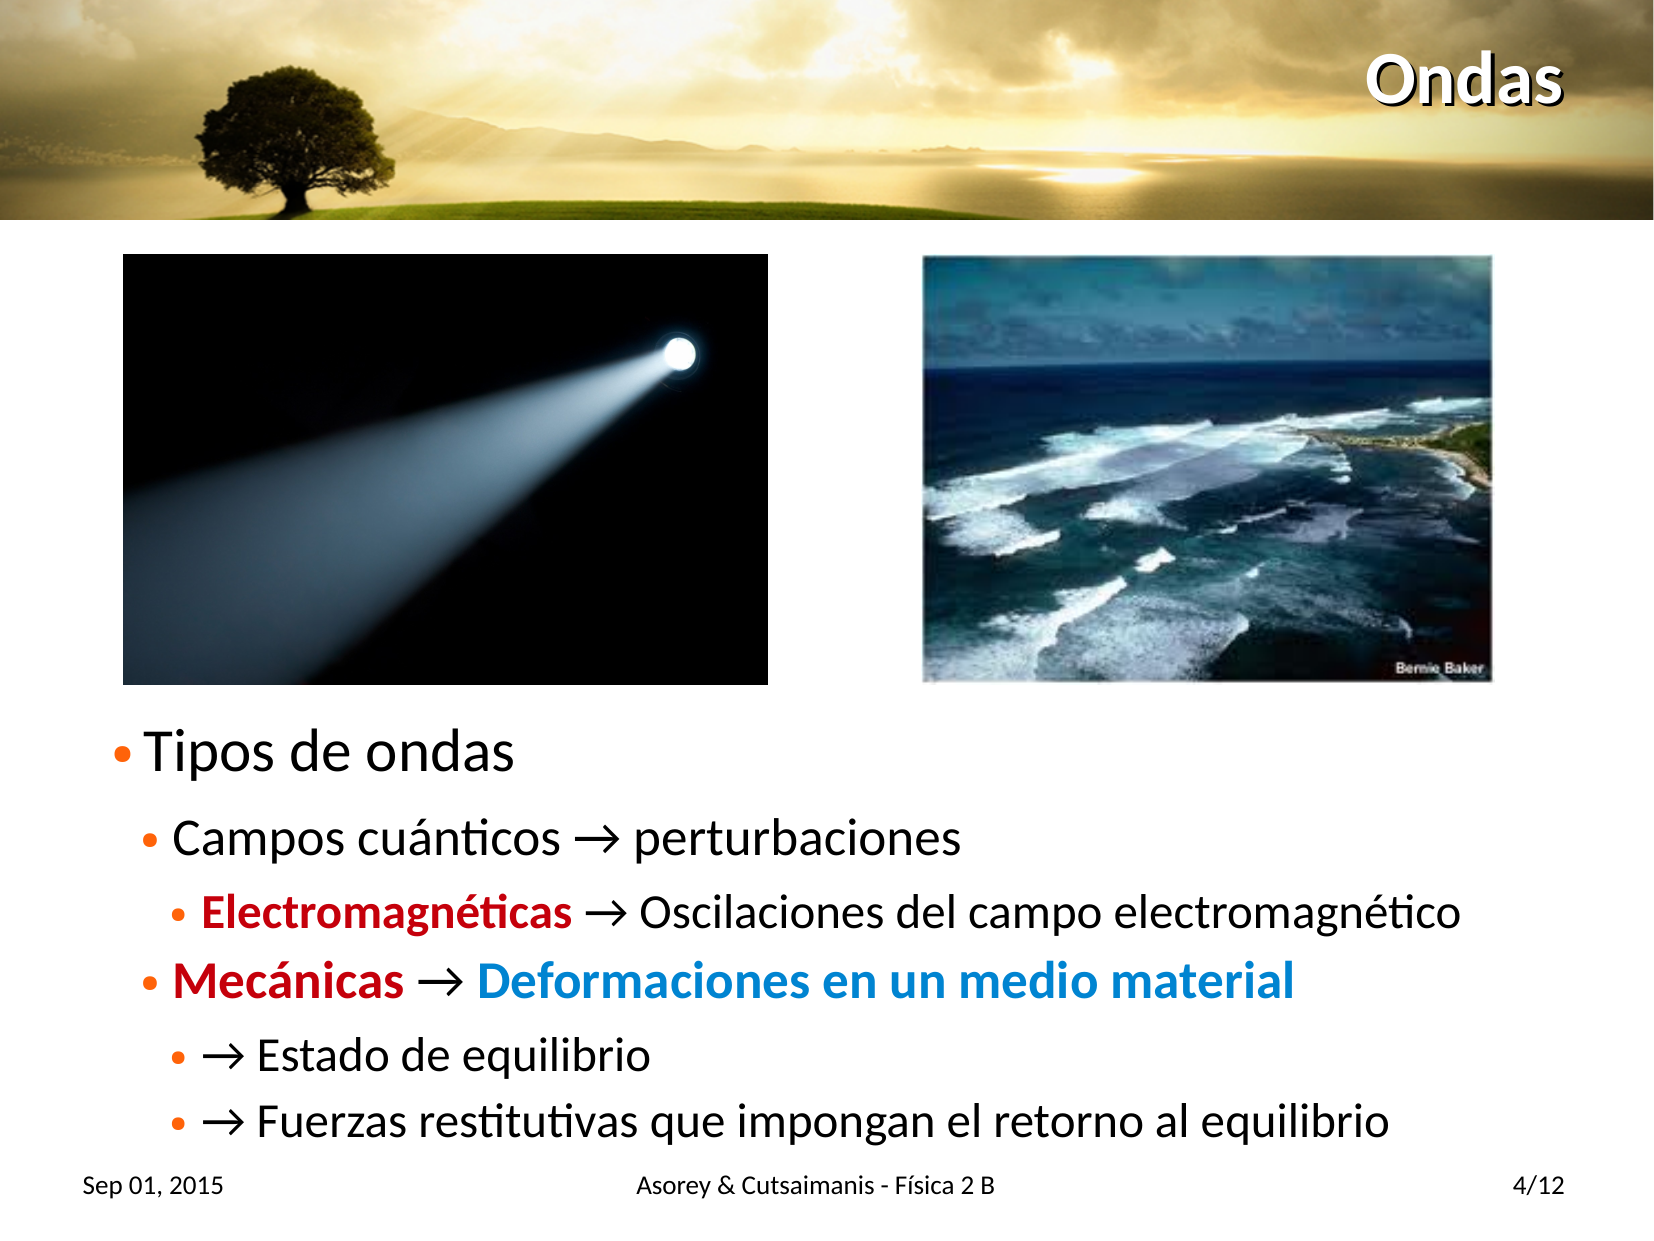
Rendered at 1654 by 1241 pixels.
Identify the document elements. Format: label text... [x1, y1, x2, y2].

picture [123, 254, 768, 685]
picture [0, 0, 1654, 220]
title Ondas [75, 19, 1564, 151]
list Tipos de ondas Campos cuánticos → perturbaciones Electromagnéticas → Oscilaciones del campo electromagnético Mecánicas → Deformaciones en un medio material → Estado de equilibrio → Fuerzas restitutivas que impongan el retorno al equilibrio [82, 725, 1571, 1155]
picture [921, 254, 1495, 685]
